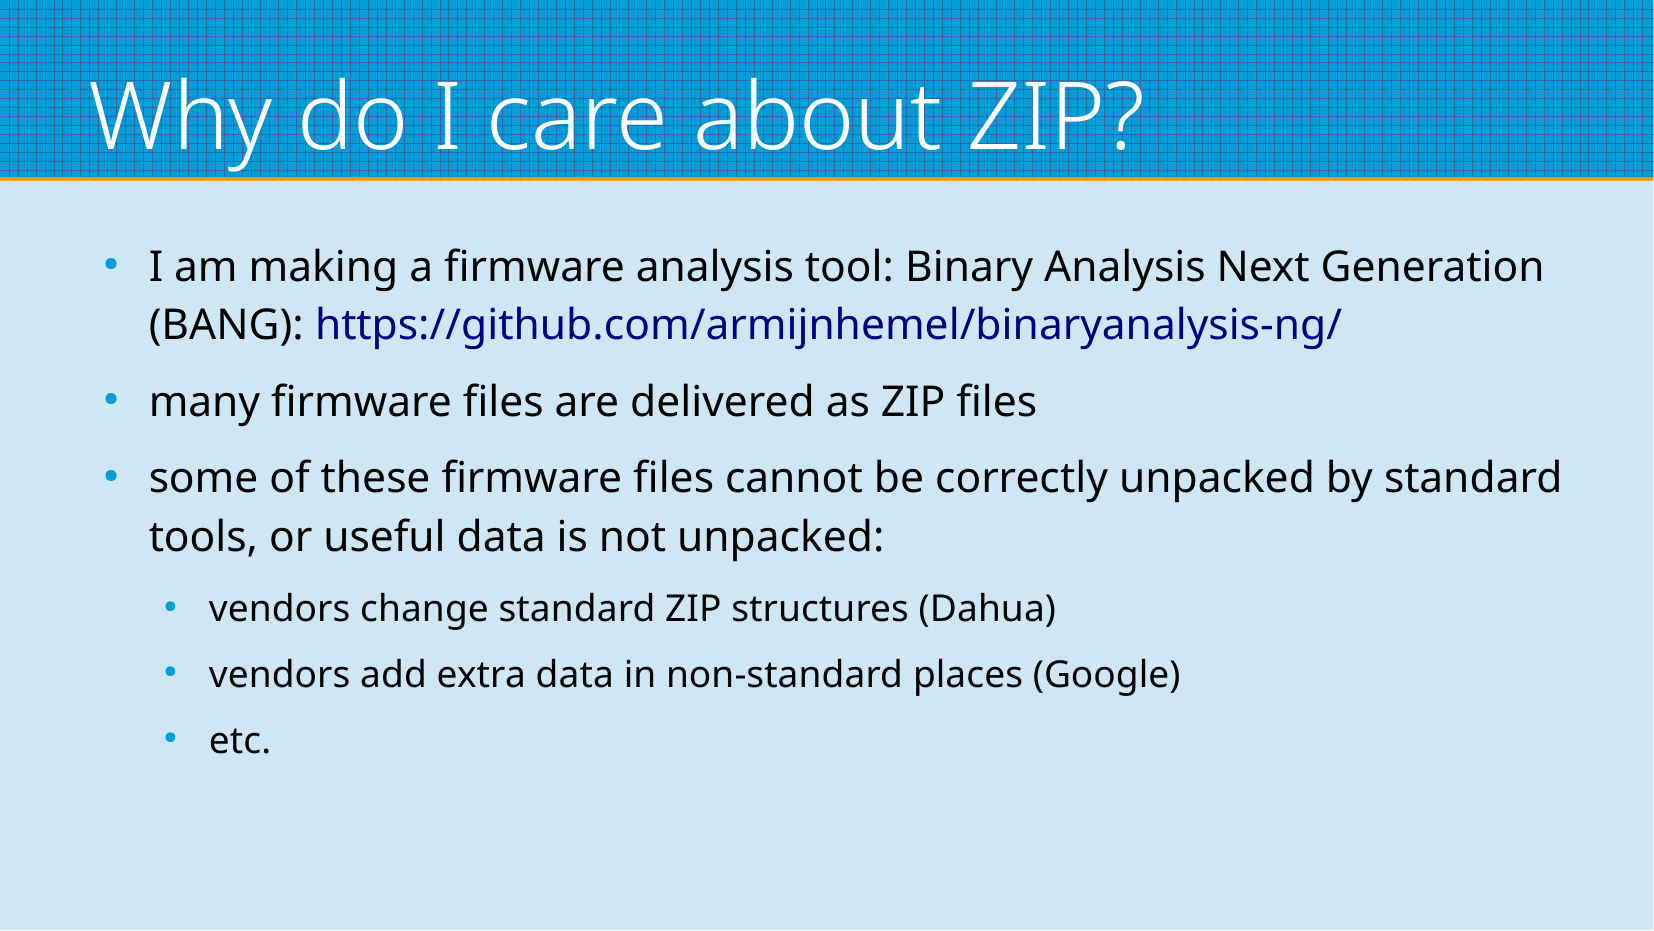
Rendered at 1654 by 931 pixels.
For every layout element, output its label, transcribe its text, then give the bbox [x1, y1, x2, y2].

title Why do I care about ZIP? [88, 14, 1565, 178]
list I am making a firmware analysis tool: Binary Analysis Next Generation (BANG): https://github.com/armijnhemel/binaryanalysis-ng/ many firmware files are delivered as ZIP files some of these firmware files cannot be correctly unpacked by standard tools, or useful data is not unpacked: vendors change standard ZIP structures (Dahua) vendors add extra data in non-standard places (Google) etc. [88, 236, 1565, 813]
